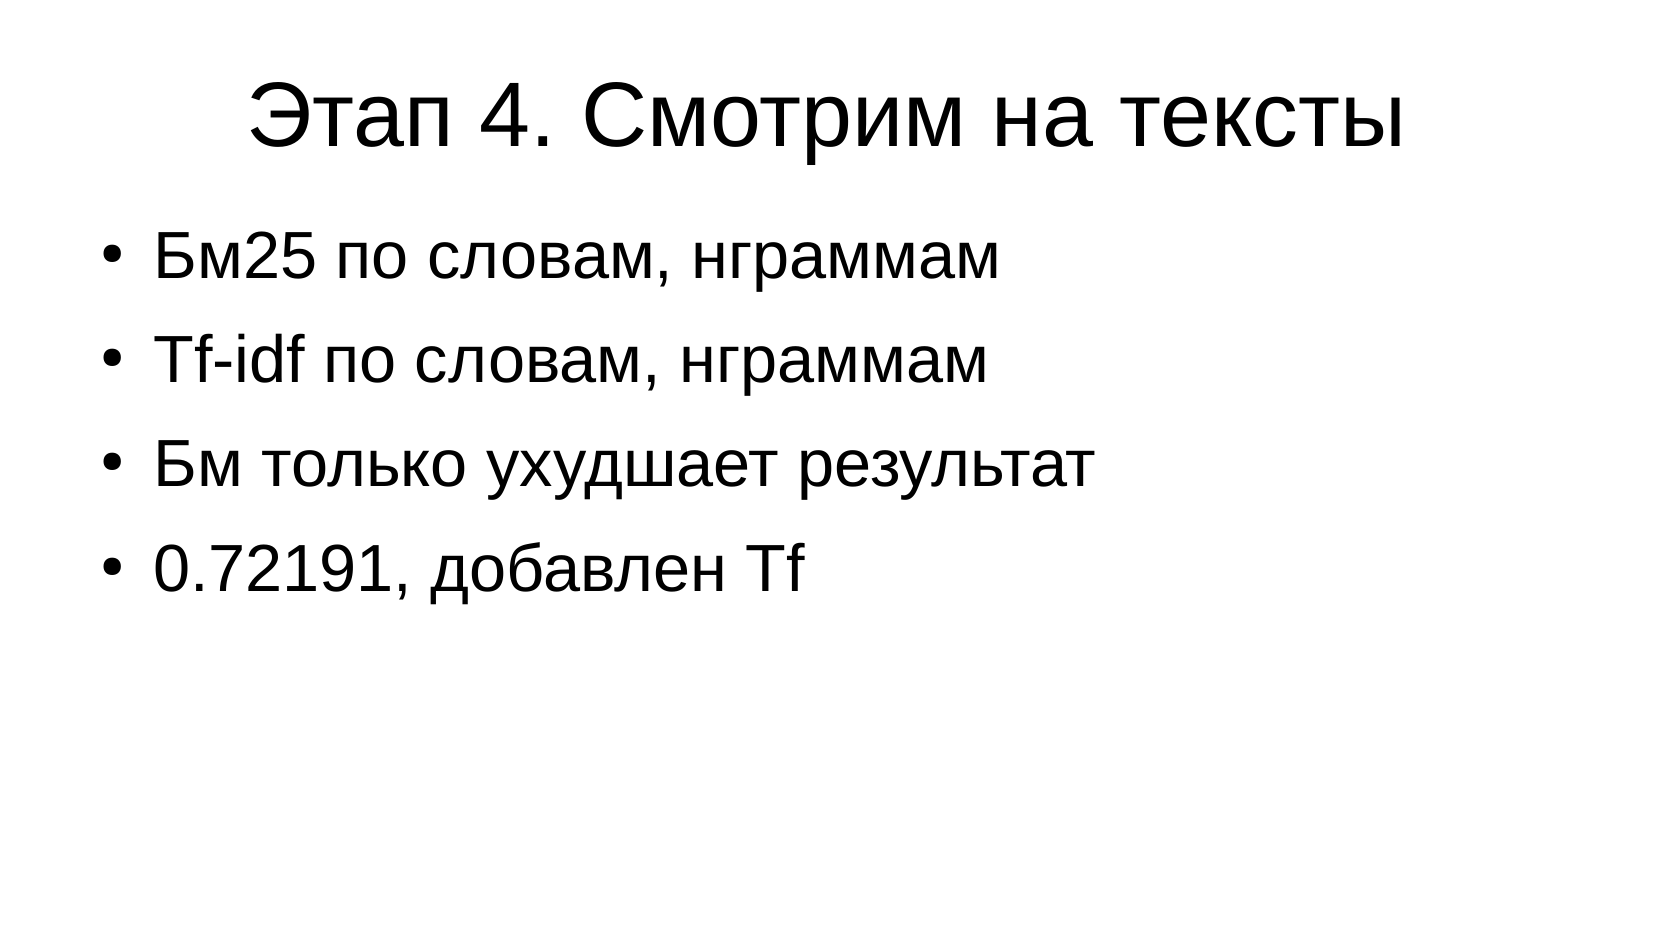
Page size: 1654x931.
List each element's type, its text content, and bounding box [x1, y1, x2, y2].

title Этап 4. Смотрим на тексты [82, 37, 1571, 193]
list Бм25 по словам, нграммам Tf-idf по словам, нграммам Бм только ухудшает результат 0.72191, добавлен Tf [82, 217, 1571, 758]
